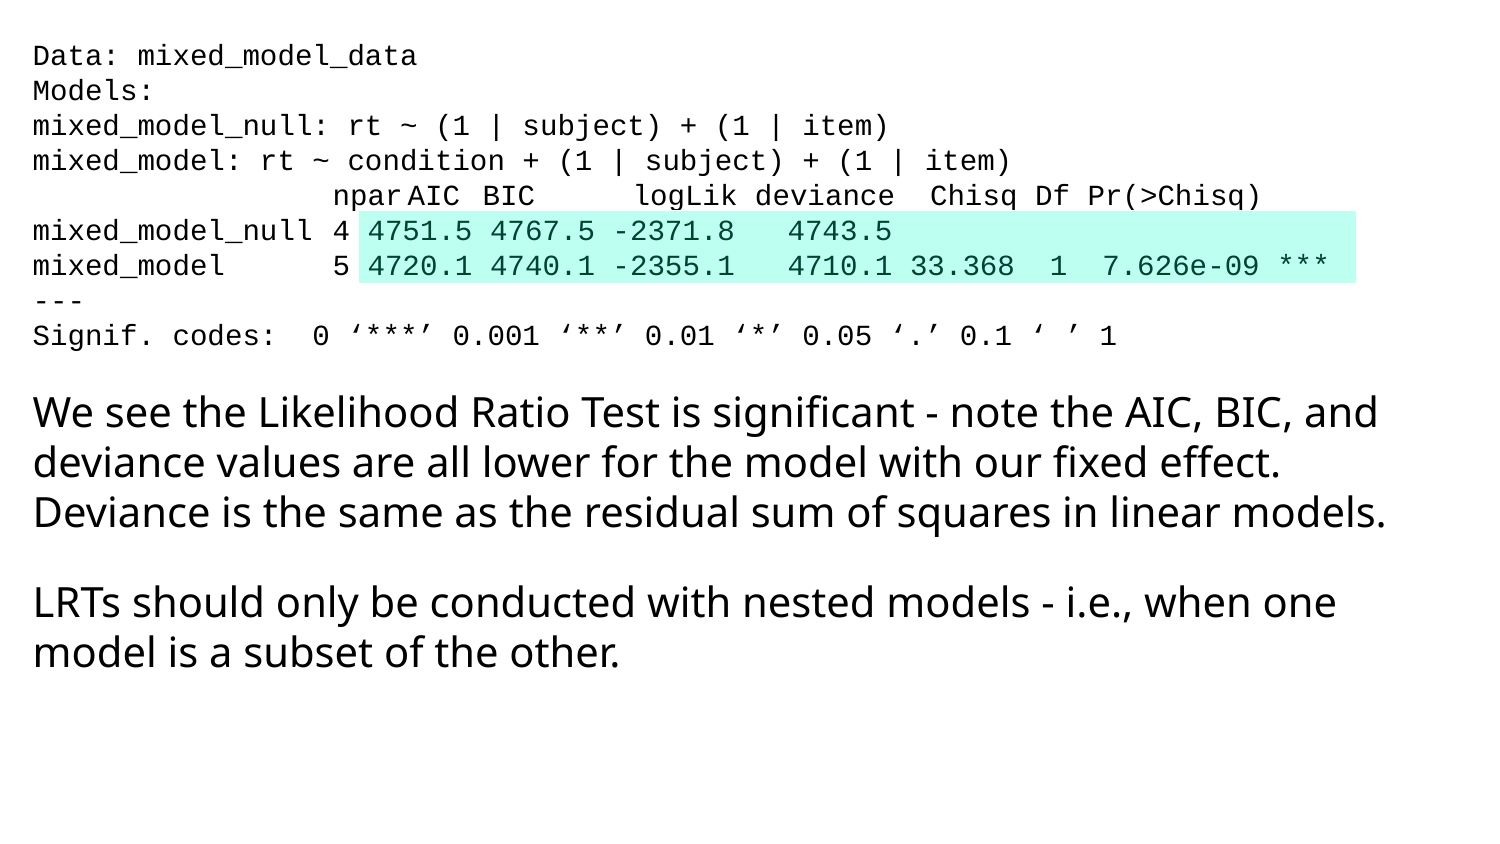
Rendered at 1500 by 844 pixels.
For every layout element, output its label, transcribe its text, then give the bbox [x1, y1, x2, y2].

text_box Data: mixed_model_data Models: mixed_model_null: rt ~ (1 | subject) + (1 | item) mixed_model: rt ~ condition + (1 | subject) + (1 | item) npar AIC BIC logLik deviance Chisq Df Pr(>Chisq) mixed_model_null 4 4751.5 4767.5 -2371.8 4743.5 mixed_model 5 4720.1 4740.1 -2355.1 4710.1 33.368 1 7.626e-09 *** --- Signif. codes: 0 ‘***’ 0.001 ‘**’ 0.01 ‘*’ 0.05 ‘.’ 0.1 ‘ ’ 1 We see the Likelihood Ratio Test is significant - note the AIC, BIC, and deviance values are all lower for the model with our fixed effect. Deviance is the same as the residual sum of squares in linear models. LRTs should only be conducted with nested models - i.e., when one model is a subset of the other. [17, 21, 1472, 826]
text_box [357, 210, 1358, 284]
